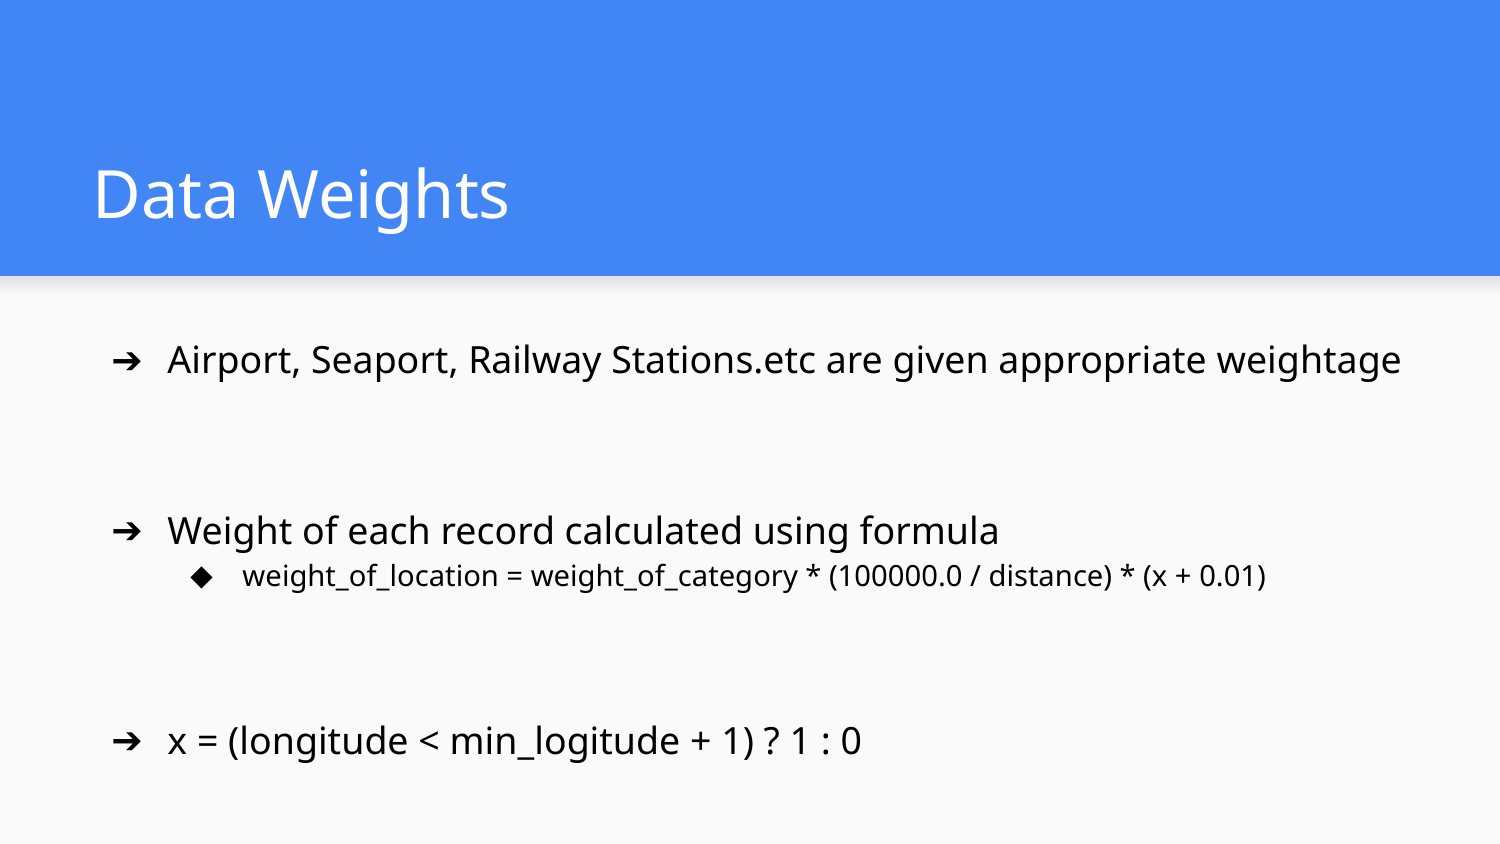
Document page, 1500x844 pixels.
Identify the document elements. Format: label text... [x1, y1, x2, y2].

list Airport, Seaport, Railway Stations.etc are given appropriate weightage Weight of each record calculated using formula weight_of_location = weight_of_category * (100000.0 / distance) * (x + 0.01) x = (longitude < min_logitude + 1) ? 1 : 0 [77, 314, 1427, 819]
title Data Weights [77, 121, 1427, 248]
